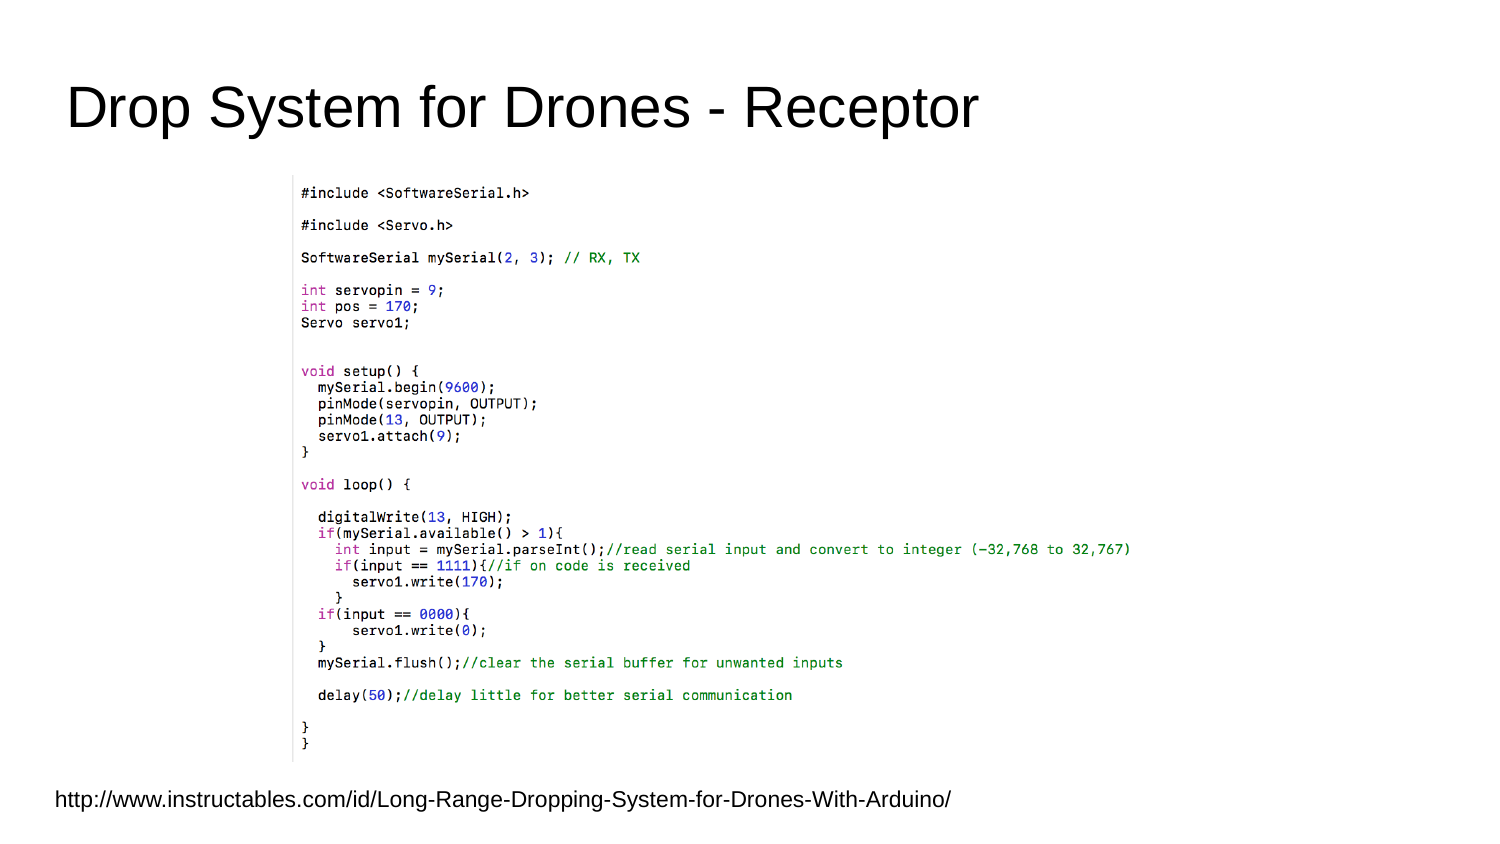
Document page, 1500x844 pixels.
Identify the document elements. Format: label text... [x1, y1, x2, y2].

list http://www.instructables.com/id/Long-Range-Dropping-System-for-Drones-With-Arduino/ [39, 769, 1438, 809]
title Drop System for Drones - Receptor [51, 54, 1449, 148]
picture [292, 175, 1208, 762]
